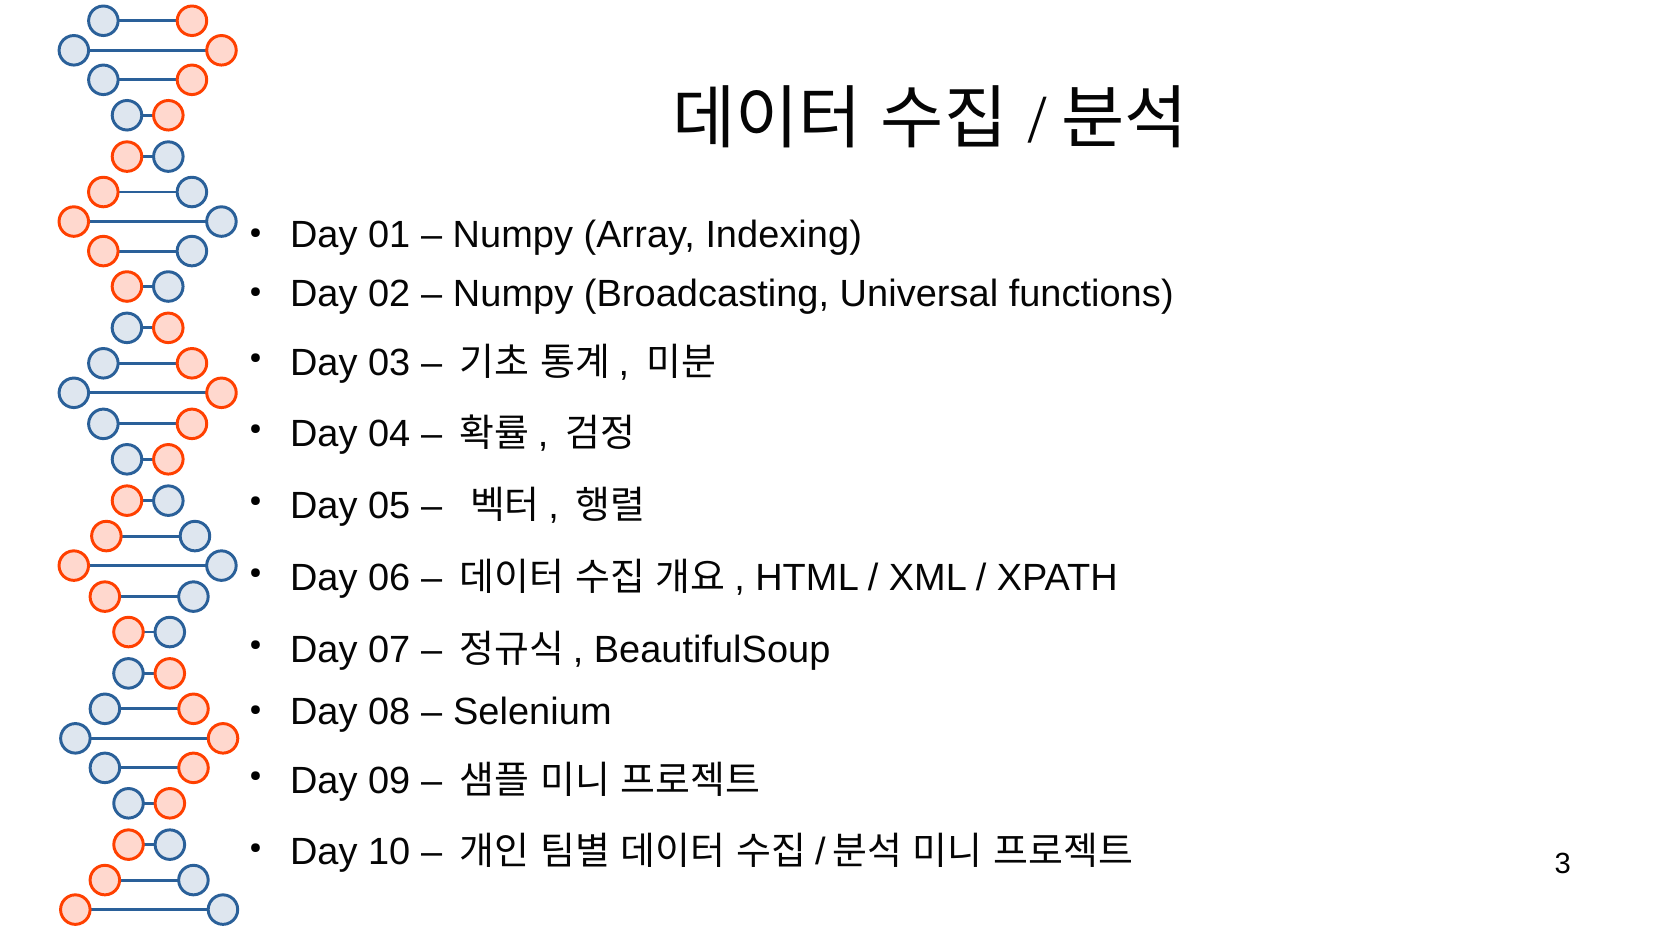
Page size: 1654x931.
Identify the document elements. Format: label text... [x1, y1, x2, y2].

list Day 01 – Numpy (Array, Indexing) Day 02 – Numpy (Broadcasting, Universal functions) Day 03 – 기초 통계, 미분 Day 04 – 확률, 검정 Day 05 – 벡터, 행렬 Day 06 – 데이터 수집 개요, HTML / XML / XPATH Day 07 – 정규식, BeautifulSoup Day 08 – Selenium Day 09 – 샘플 미니 프로젝트 Day 10 – 개인 팀별 데이터 수집/분석 미니 프로젝트 [236, 212, 1565, 880]
title 데이터 수집/분석 [265, 35, 1595, 189]
